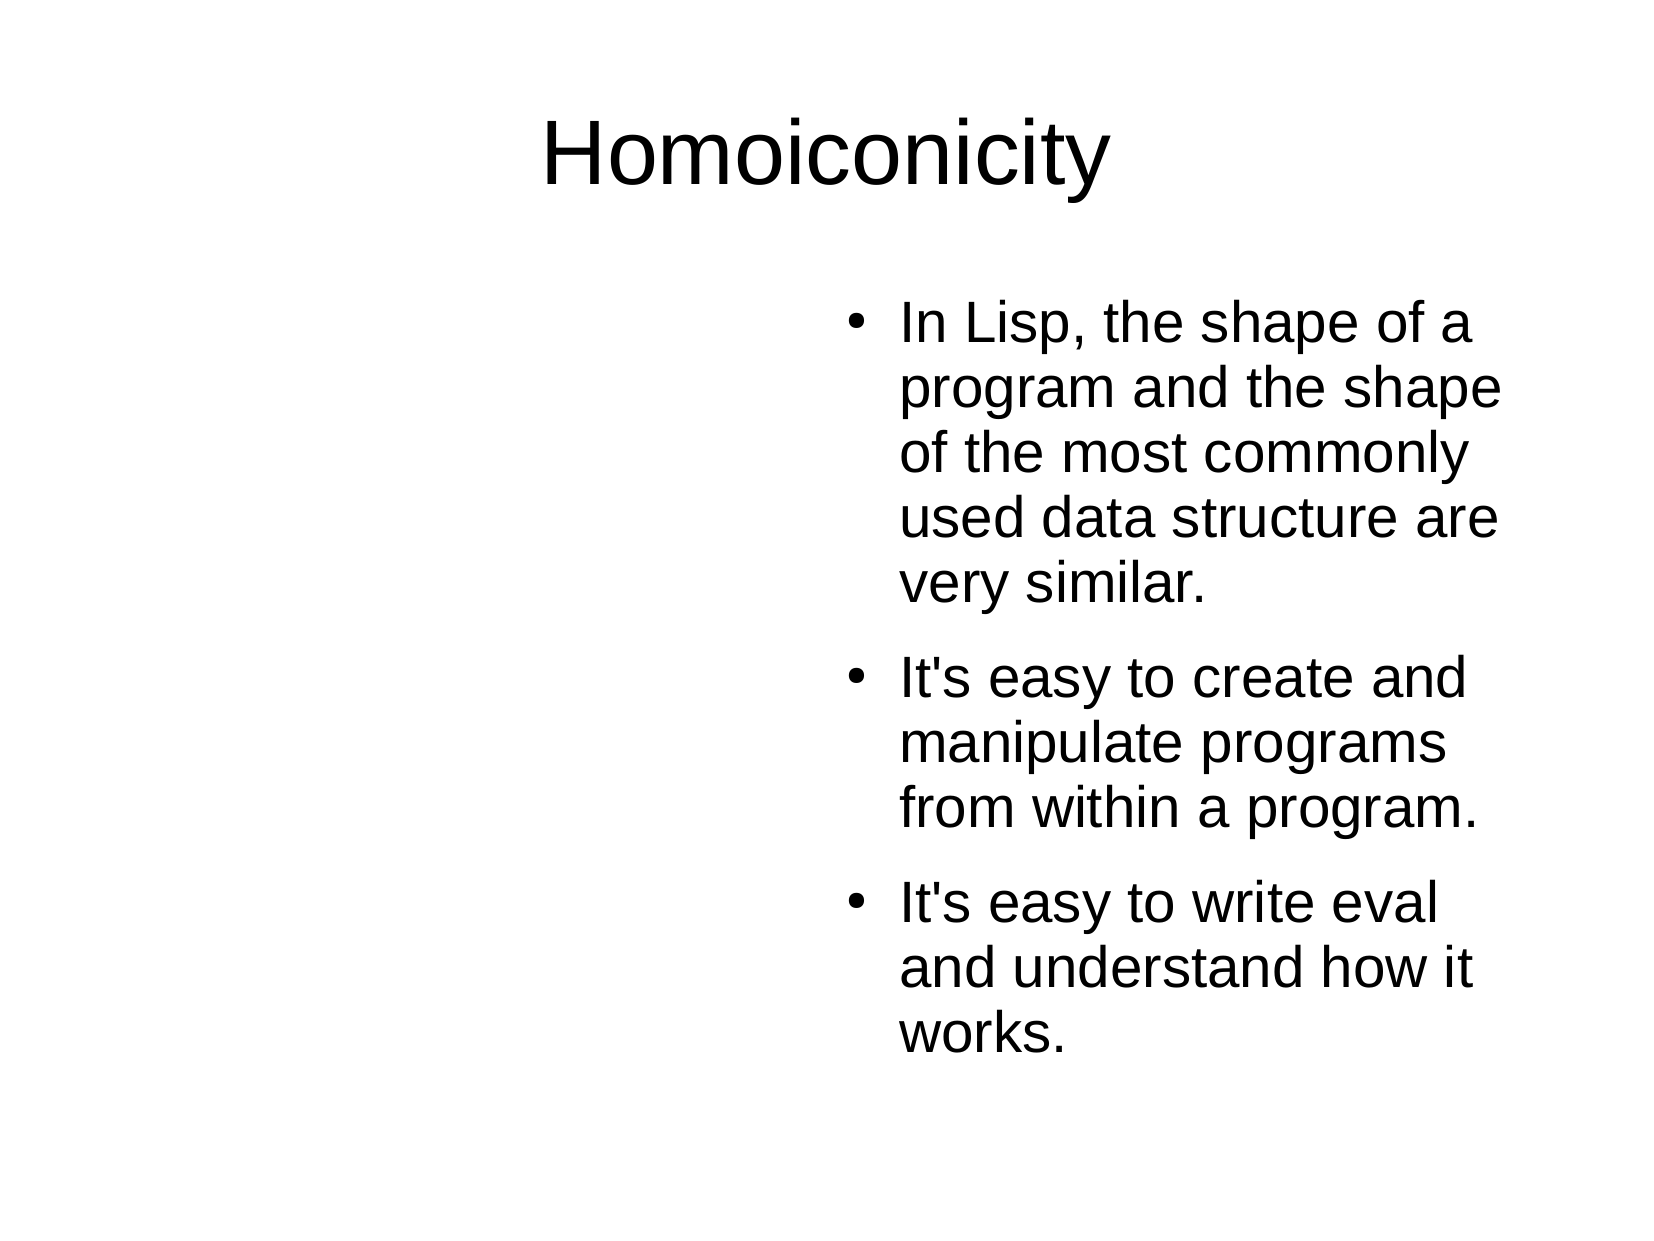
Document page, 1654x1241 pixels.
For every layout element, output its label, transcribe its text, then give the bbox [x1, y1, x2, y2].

title Homoiconicity [82, 49, 1571, 257]
list In Lisp, the shape of a program and the shape of the most commonly used data structure are very similar. It's easy to create and manipulate programs from within a program. It's easy to write eval and understand how it works. [828, 290, 1539, 1186]
